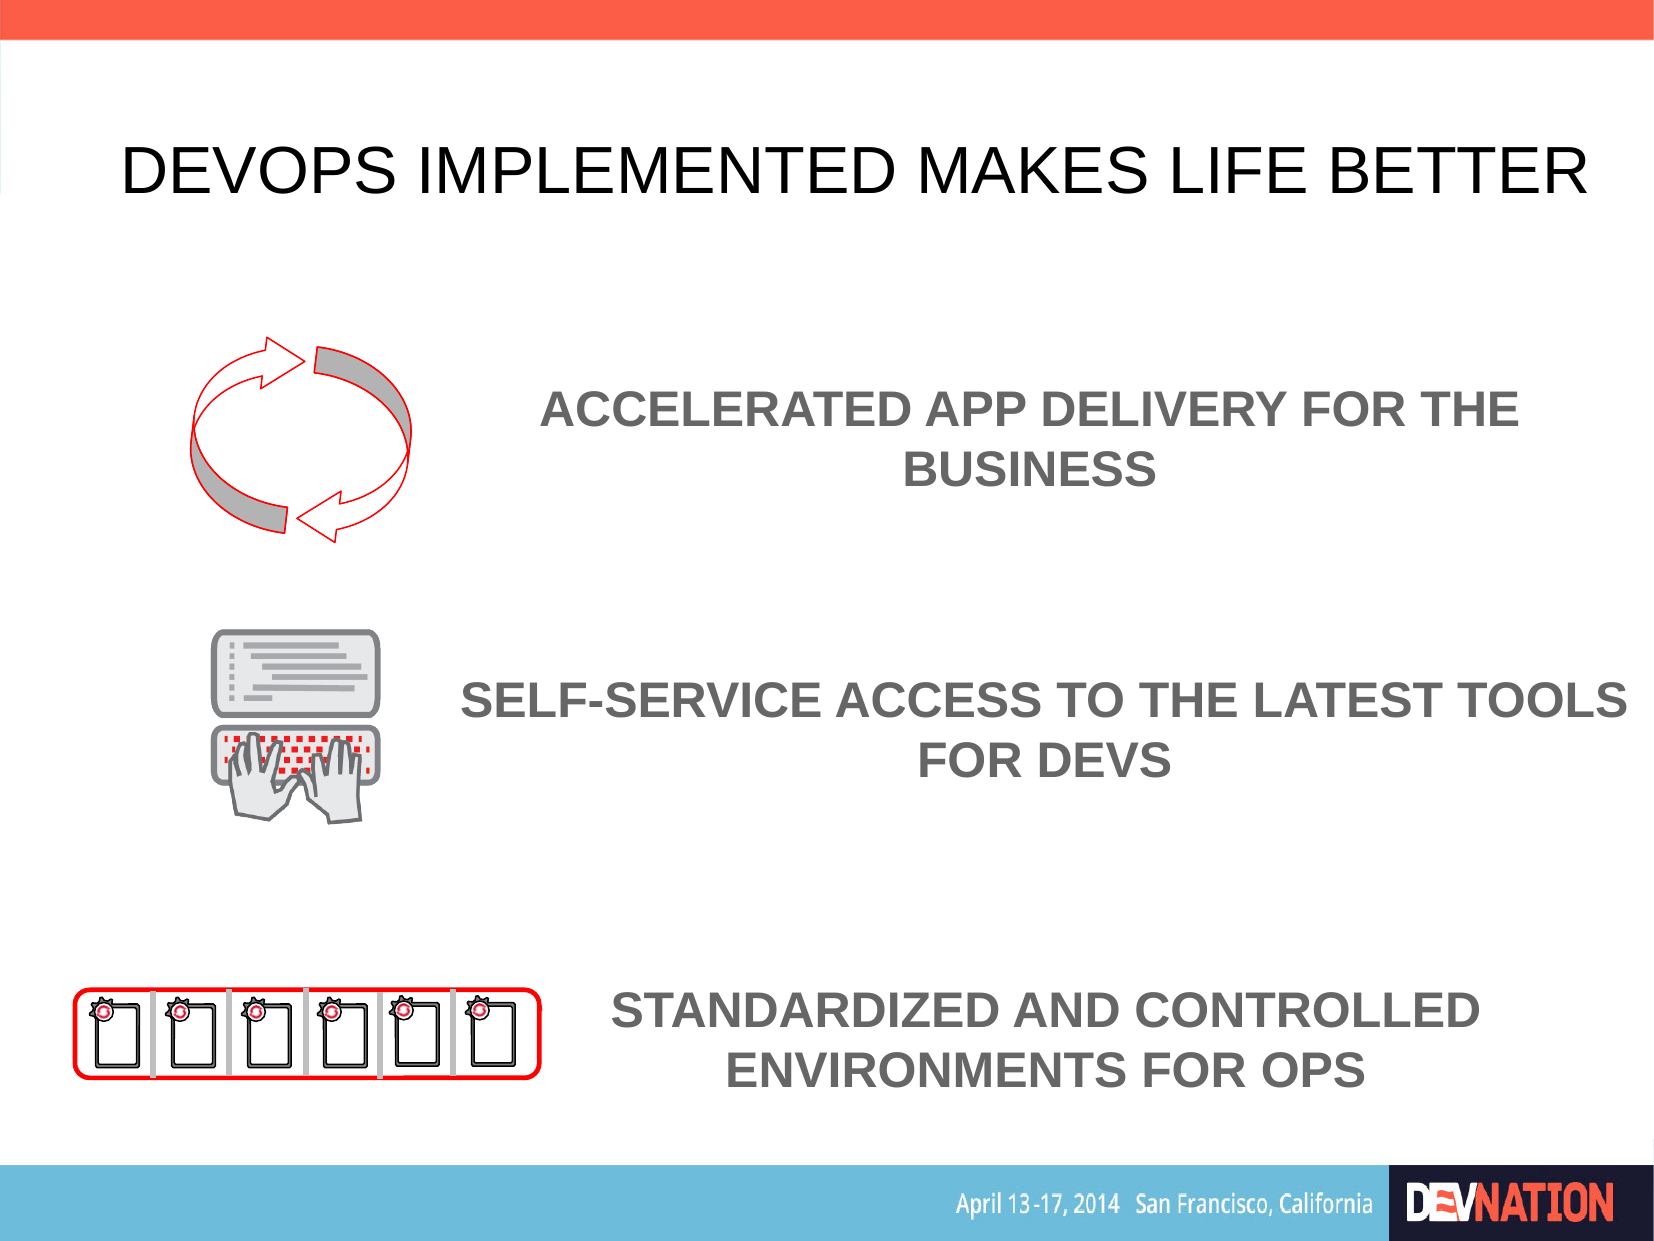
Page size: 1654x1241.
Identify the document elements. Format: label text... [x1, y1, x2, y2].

picture [0, 0, 1654, 1241]
text_box SELF-SERVICE ACCESS TO THE LATEST TOOLS FOR DEVS [418, 615, 1636, 841]
title DEVOPS IMPLEMENTED MAKES LIFE BETTER [120, 53, 1654, 279]
text_box [314, 347, 404, 435]
text_box STANDARDIZED AND CONTROLLED ENVIRONMENTS FOR OPS [420, 925, 1637, 1151]
text_box ACCELERATED APP DELIVERY FOR THE BUSINESS [404, 323, 1621, 549]
text_box [296, 459, 404, 543]
text_box [190, 337, 305, 534]
text_box [74, 989, 420, 1078]
